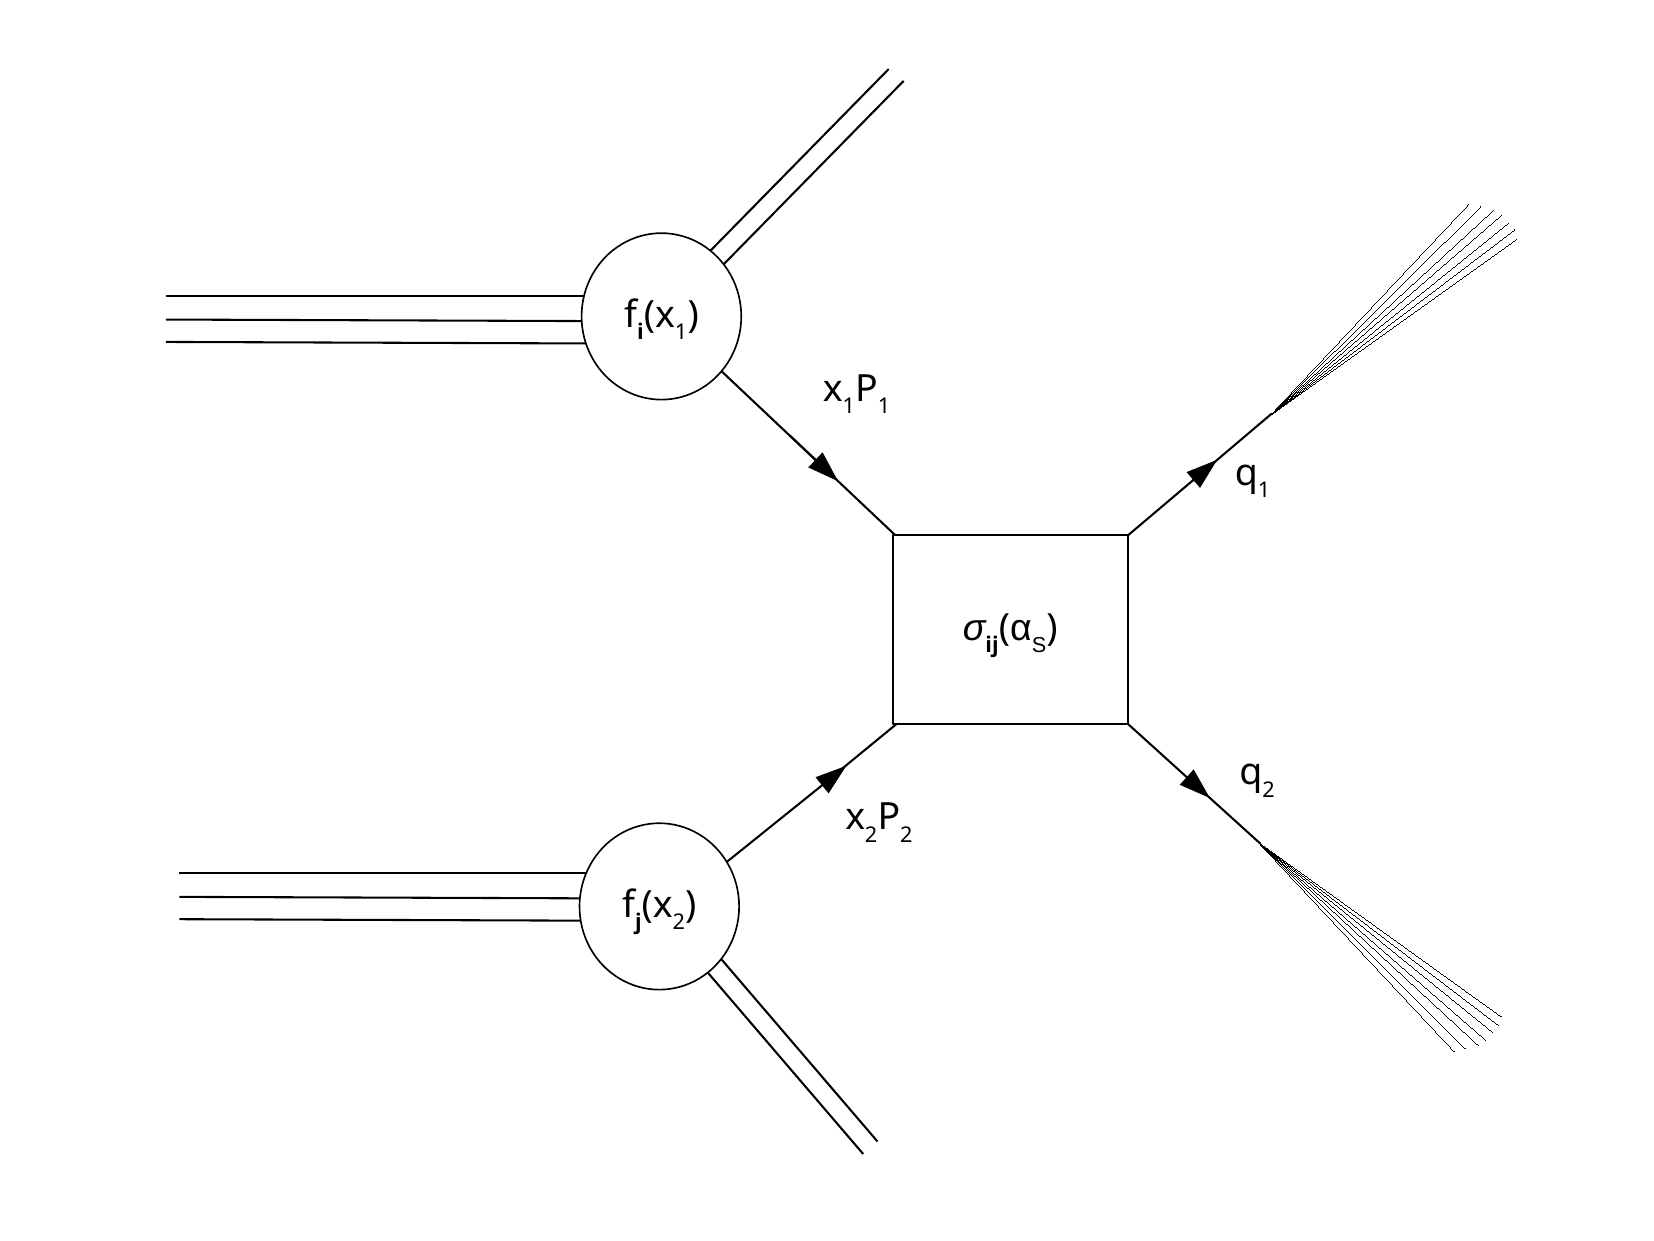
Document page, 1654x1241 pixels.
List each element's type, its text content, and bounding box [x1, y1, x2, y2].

text_box fi(x1) [581, 233, 742, 400]
text_box fj(x2) [579, 823, 740, 990]
text_box q2 [1224, 737, 1373, 946]
text_box x2P2 [830, 782, 979, 991]
text_box q1 [1220, 438, 1368, 646]
text_box x1P1 [808, 354, 957, 563]
text_box σij(αS) [892, 535, 1128, 724]
